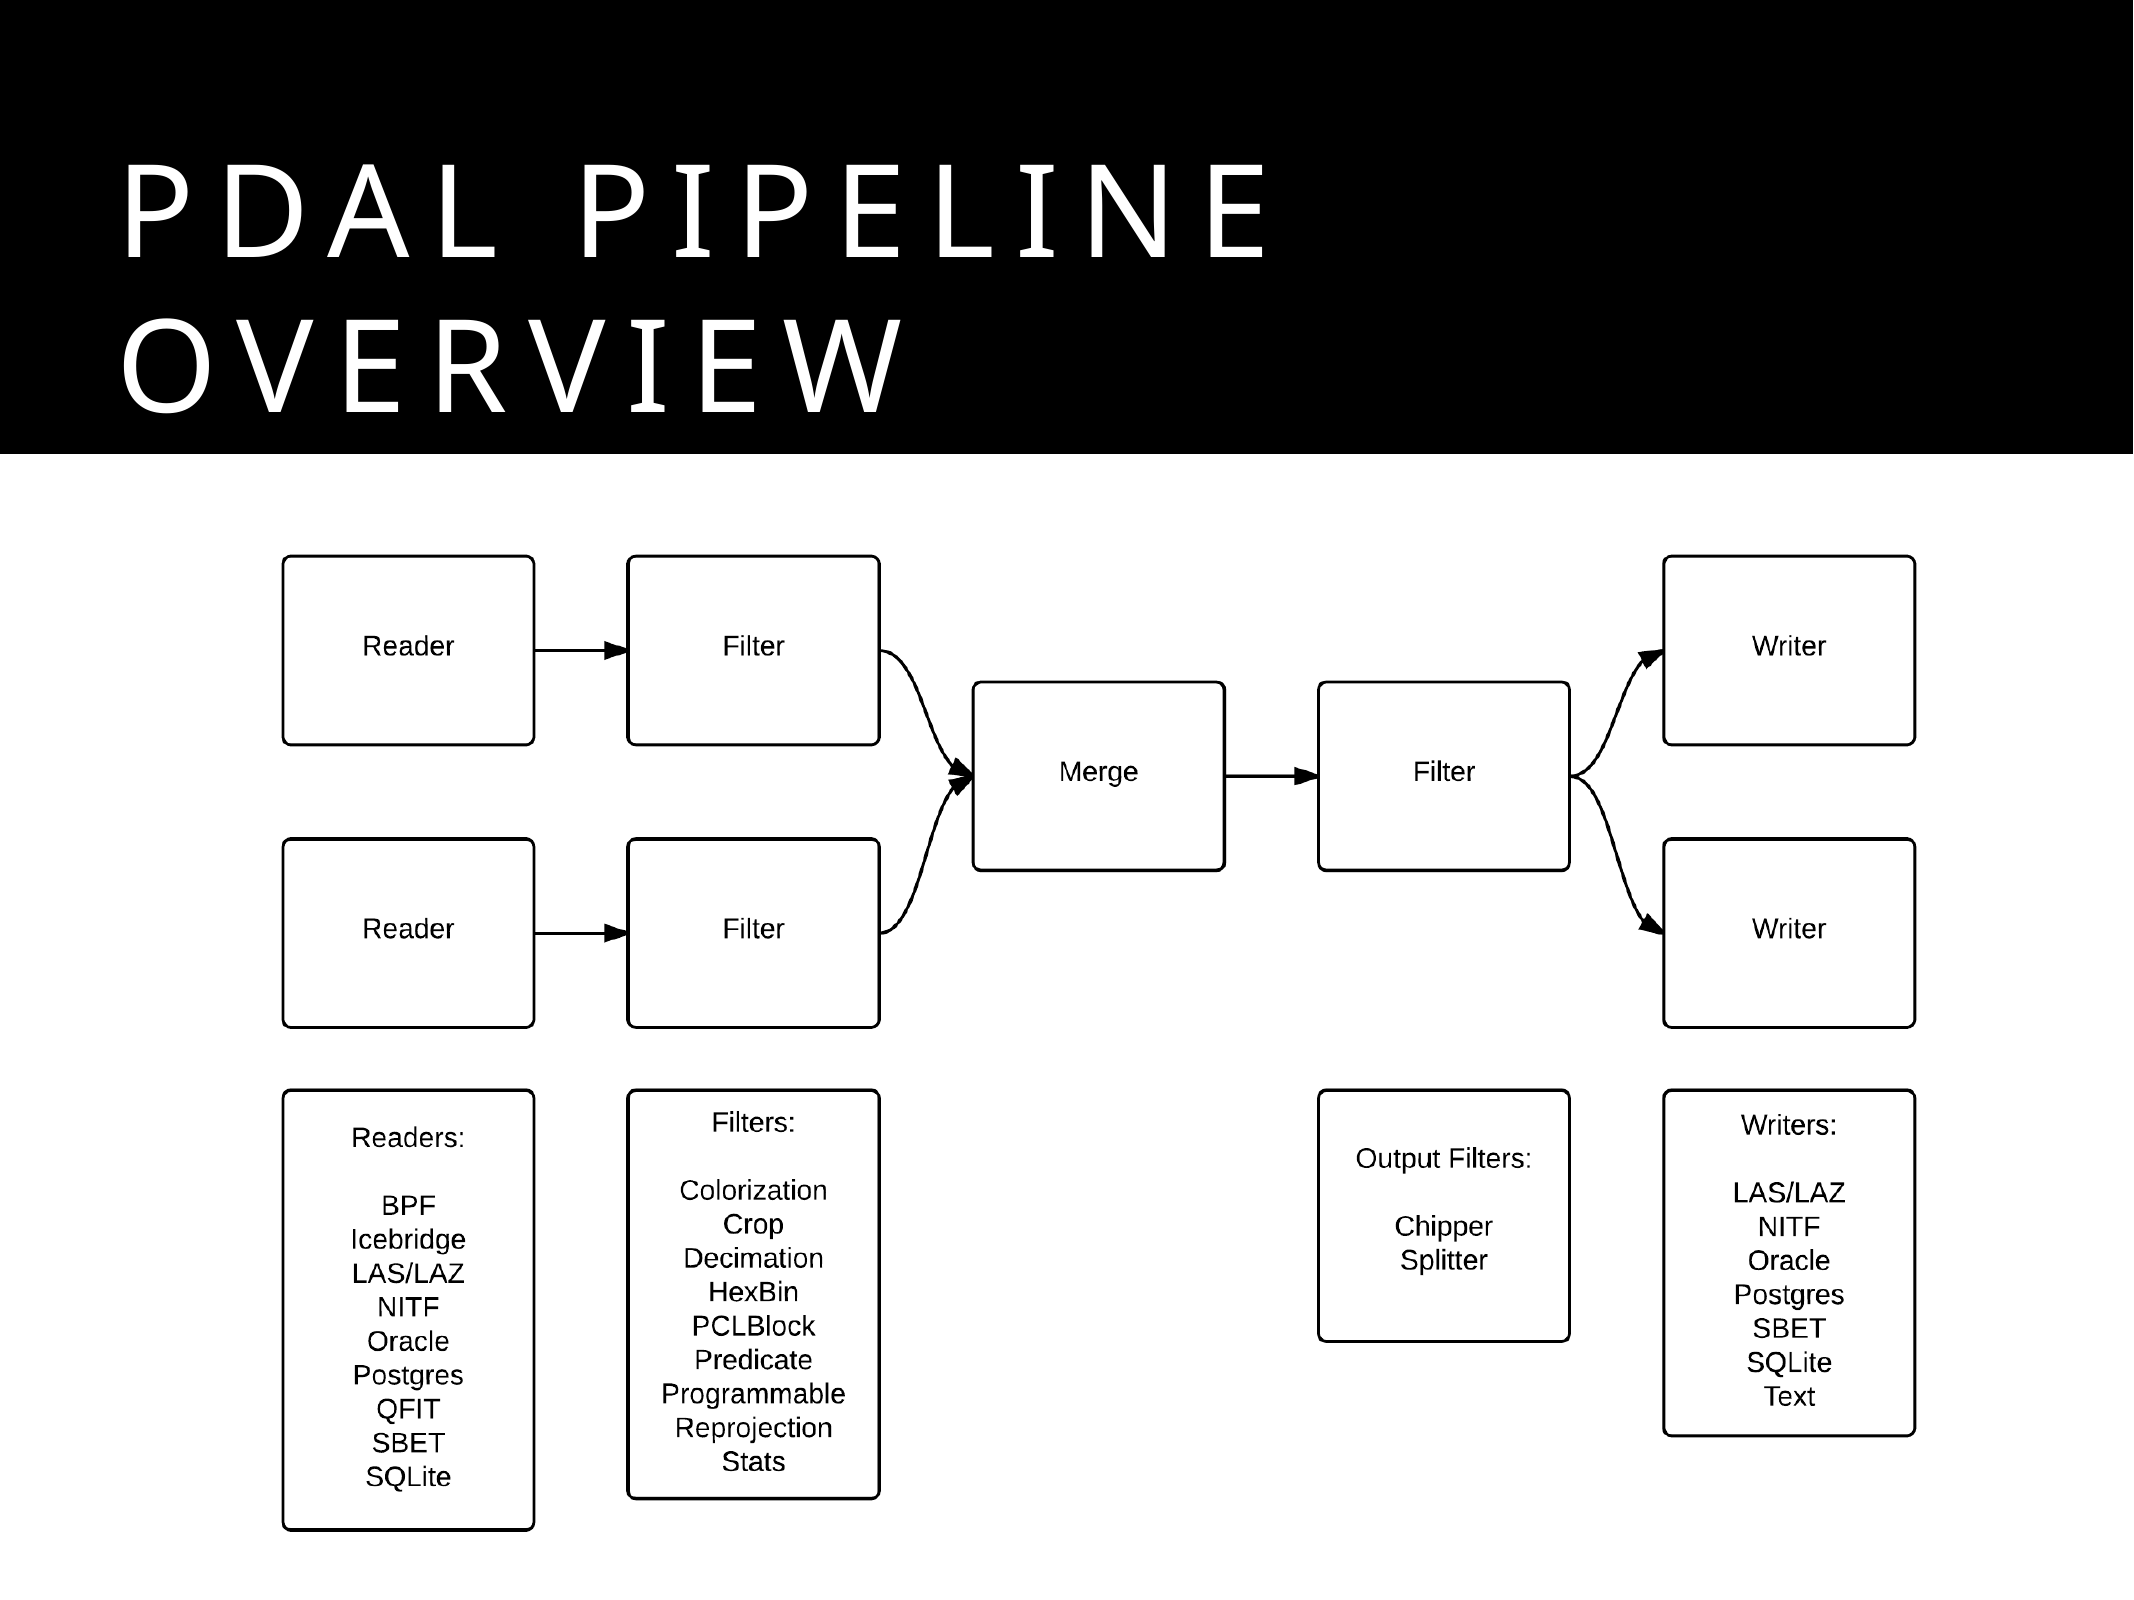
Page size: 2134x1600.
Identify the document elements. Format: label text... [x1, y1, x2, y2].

picture [0, 454, 2134, 1600]
title PDAL Pipeline Overview [108, 120, 2026, 360]
